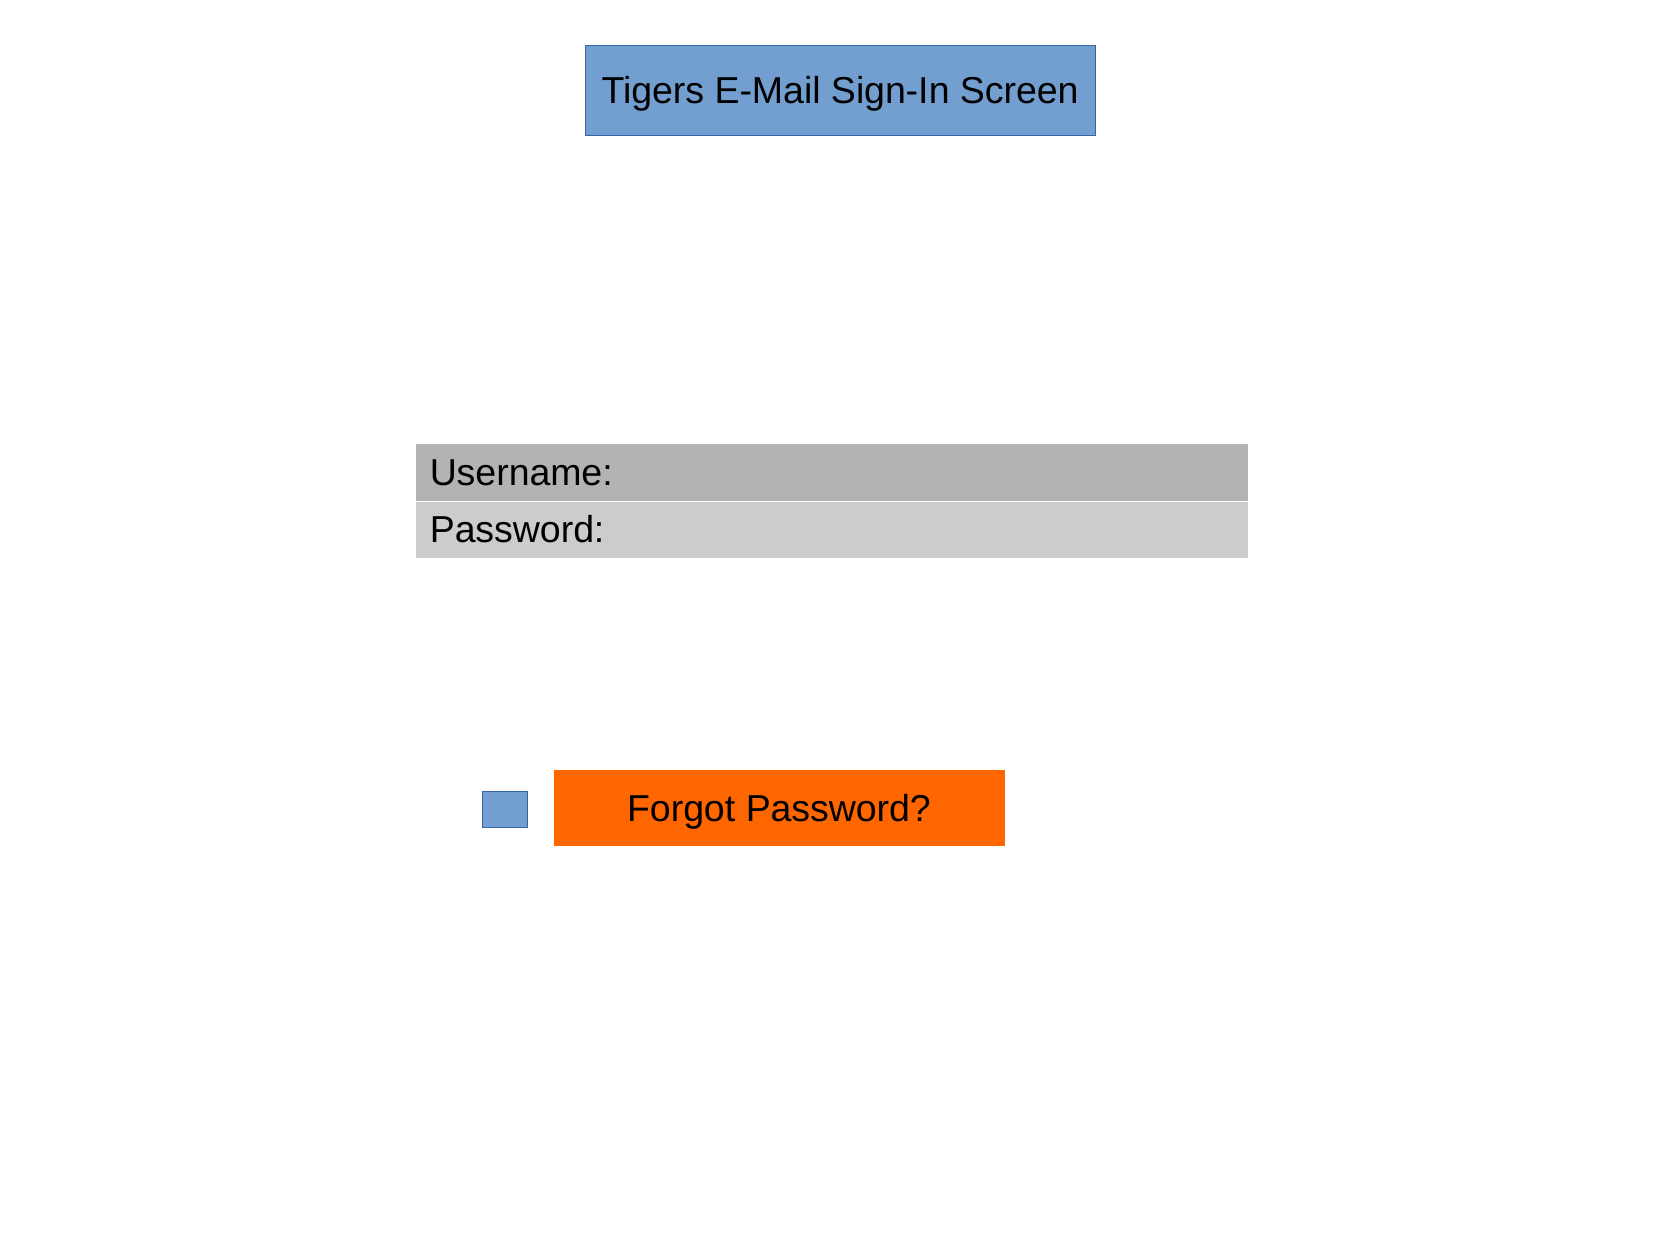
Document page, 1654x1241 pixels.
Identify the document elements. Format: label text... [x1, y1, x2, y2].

table_cell Password: [416, 502, 1248, 558]
table_header Username: [416, 444, 1248, 501]
text_box [482, 791, 528, 828]
text_box Forgot Password? [554, 770, 1005, 846]
text_box Tigers E-Mail Sign-In Screen [585, 45, 1096, 136]
